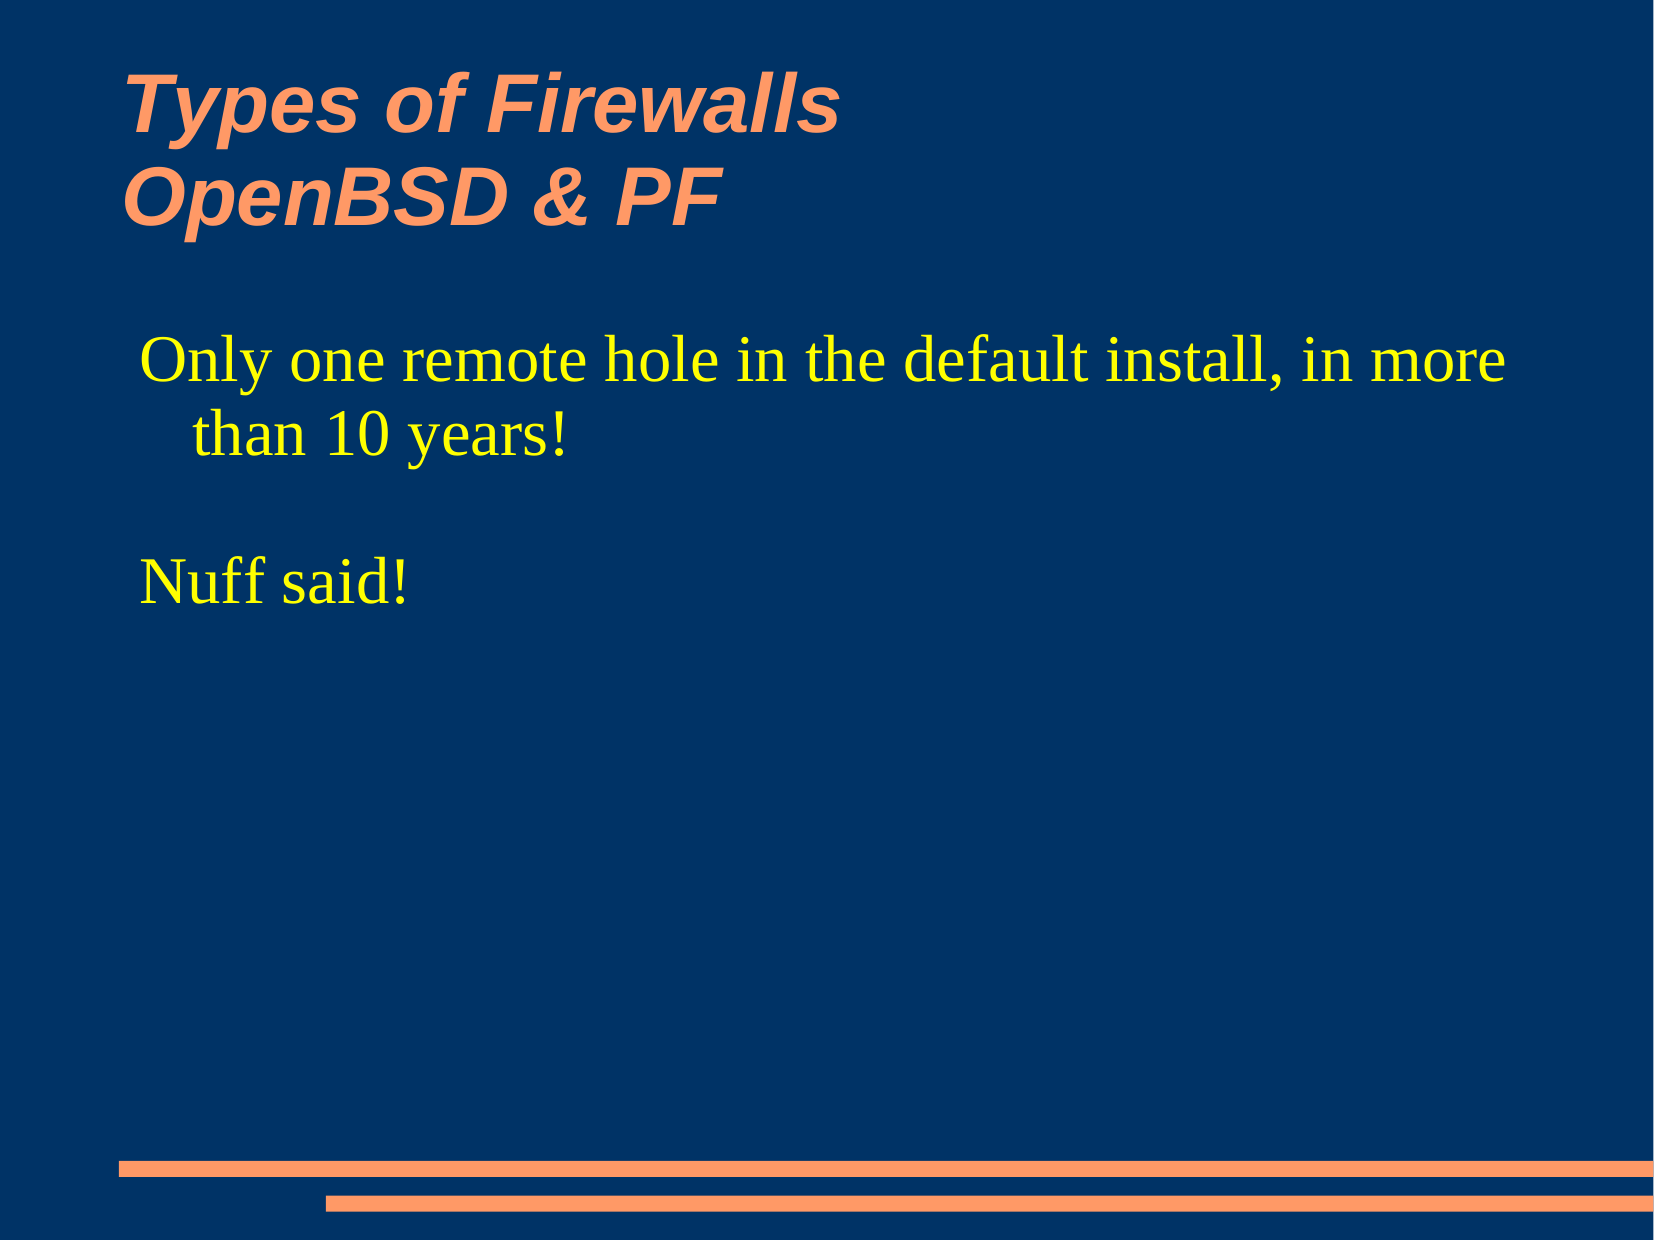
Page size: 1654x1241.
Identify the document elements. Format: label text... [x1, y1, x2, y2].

list Only one remote hole in the default install, in more than 10 years! Nuff said! [121, 322, 1561, 1133]
title Types of Firewalls OpenBSD & PF [121, 46, 1534, 254]
